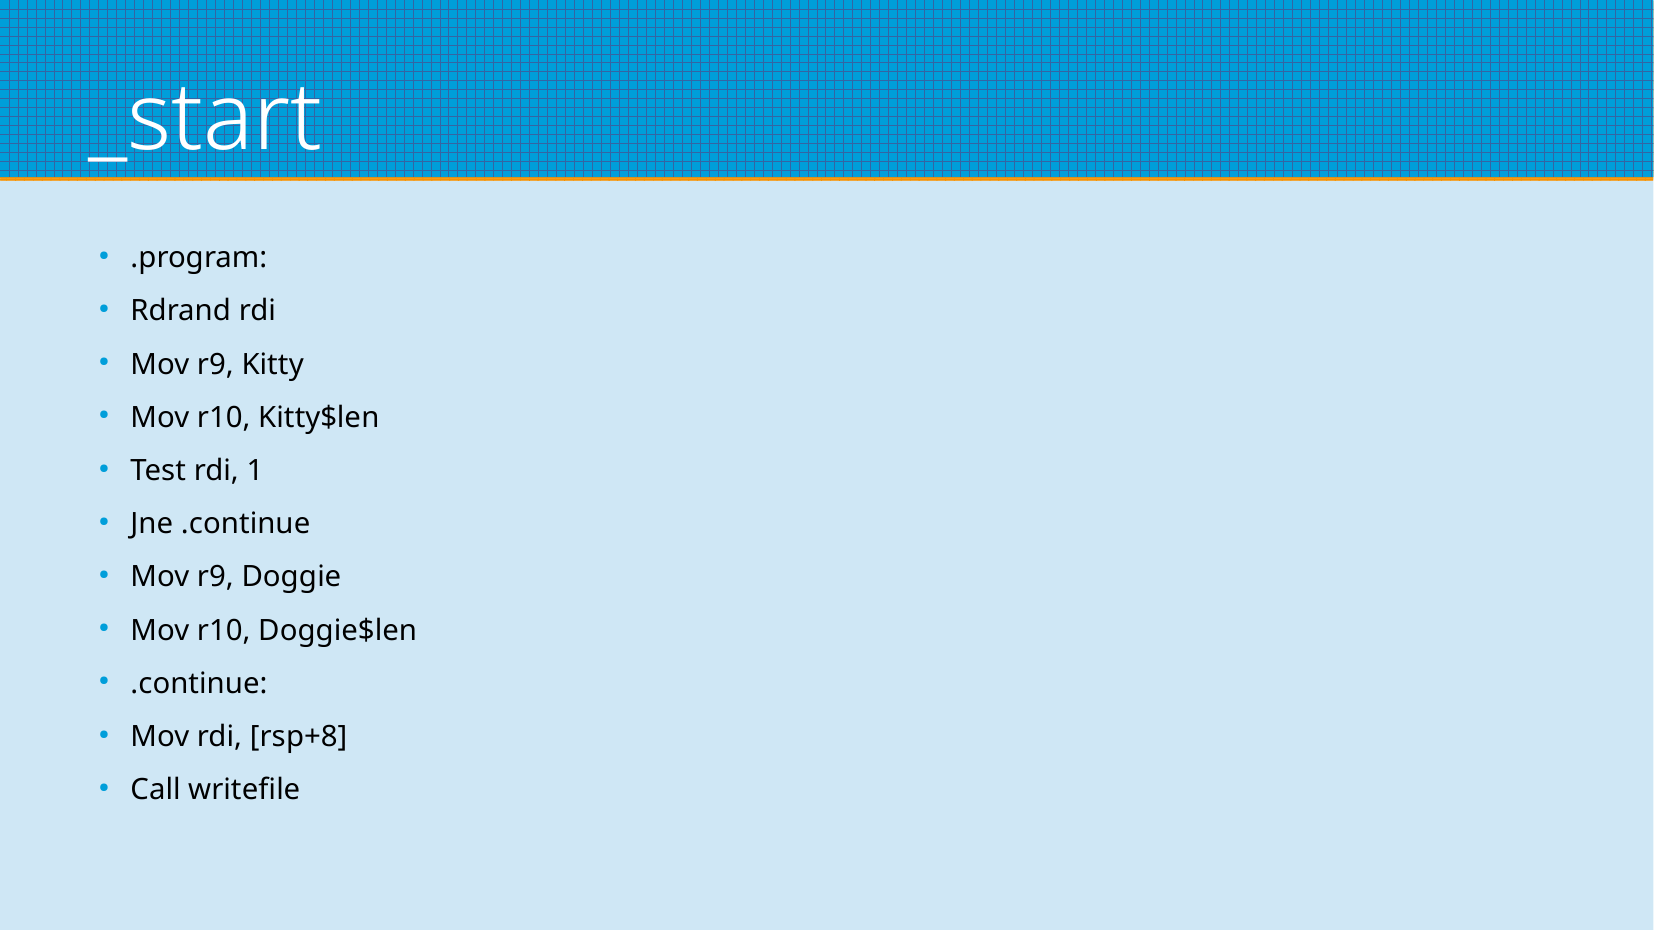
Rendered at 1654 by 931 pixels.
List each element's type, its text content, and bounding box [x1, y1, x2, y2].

title _start [88, 14, 1565, 178]
list .program: Rdrand rdi Mov r9, Kitty Mov r10, Kitty$len Test rdi, 1 Jne .continue Mov r9, Doggie Mov r10, Doggie$len .continue: Mov rdi, [rsp+8] Call writefile [88, 236, 1565, 813]
